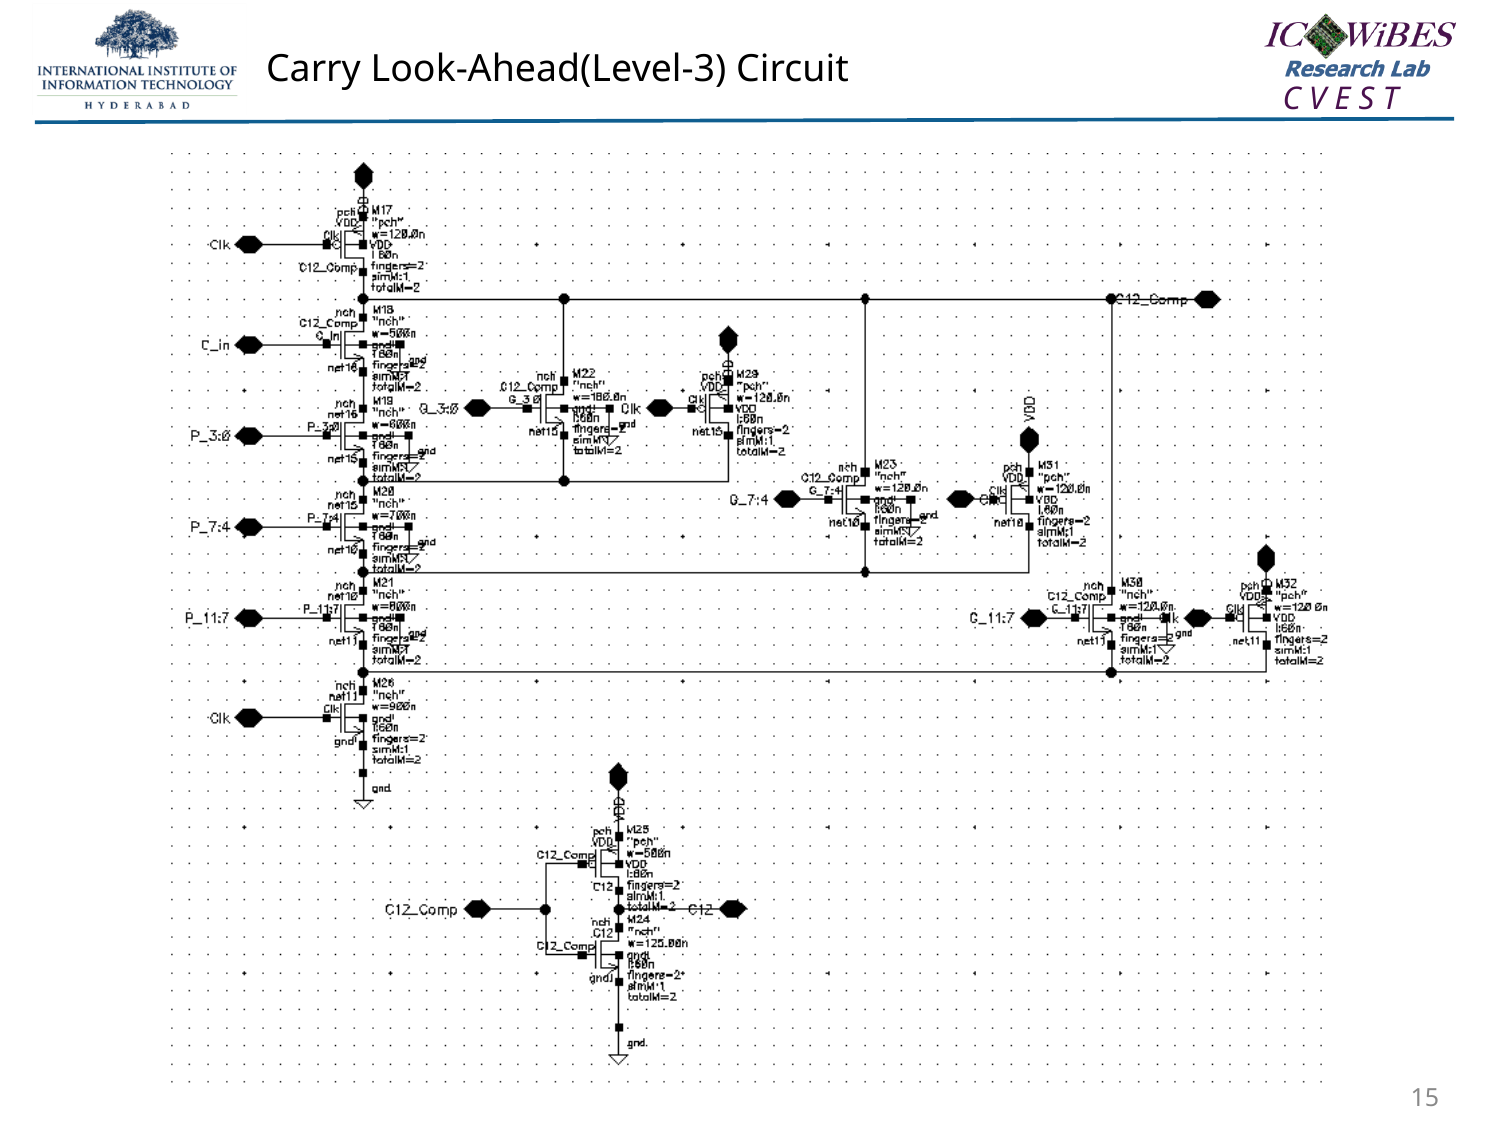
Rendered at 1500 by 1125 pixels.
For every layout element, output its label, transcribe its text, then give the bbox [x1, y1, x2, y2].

picture [162, 153, 1330, 1100]
picture [1261, 12, 1458, 82]
title Carry Look-Ahead(Level-3) Circuit [251, 23, 1195, 110]
picture [31, 2, 247, 115]
slide_number <number> [1329, 1074, 1455, 1123]
